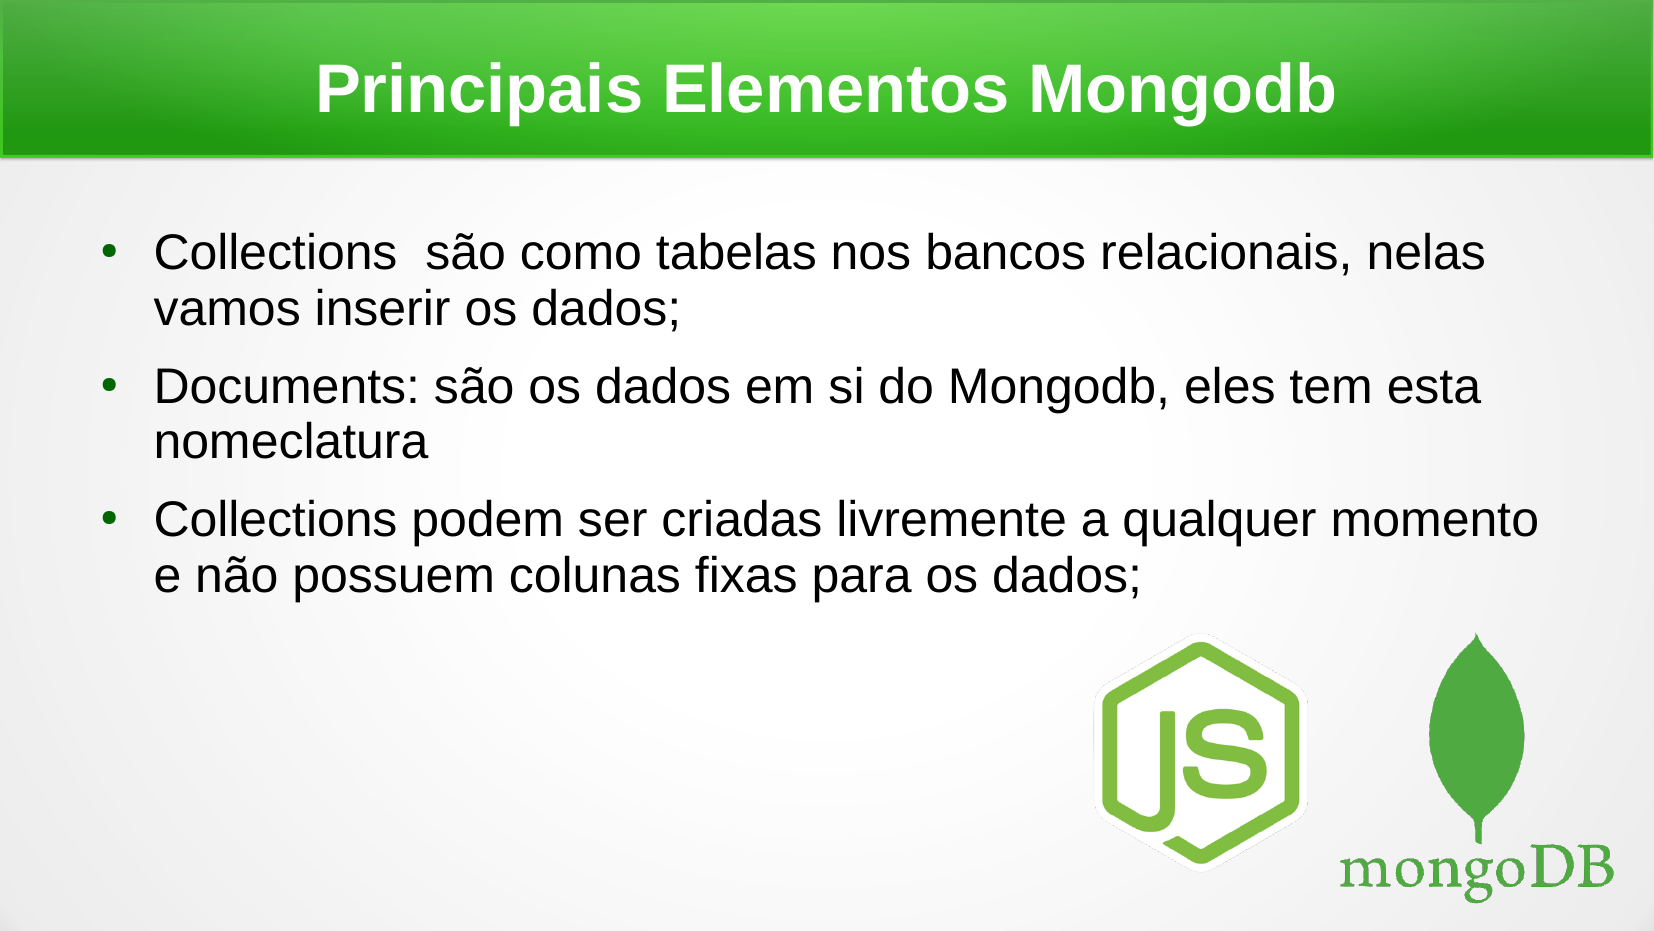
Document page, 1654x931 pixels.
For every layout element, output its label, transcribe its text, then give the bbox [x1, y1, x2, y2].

picture [1033, 591, 1619, 918]
list Collections são como tabelas nos bancos relacionais, nelas vamos inserir os dados; Documents: são os dados em si do Mongodb, eles tem esta nomeclatura Collections podem ser criadas livremente a qualquer momento e não possuem colunas fixas para os dados; [82, 224, 1571, 764]
title Principais Elementos Mongodb [82, 35, 1571, 142]
